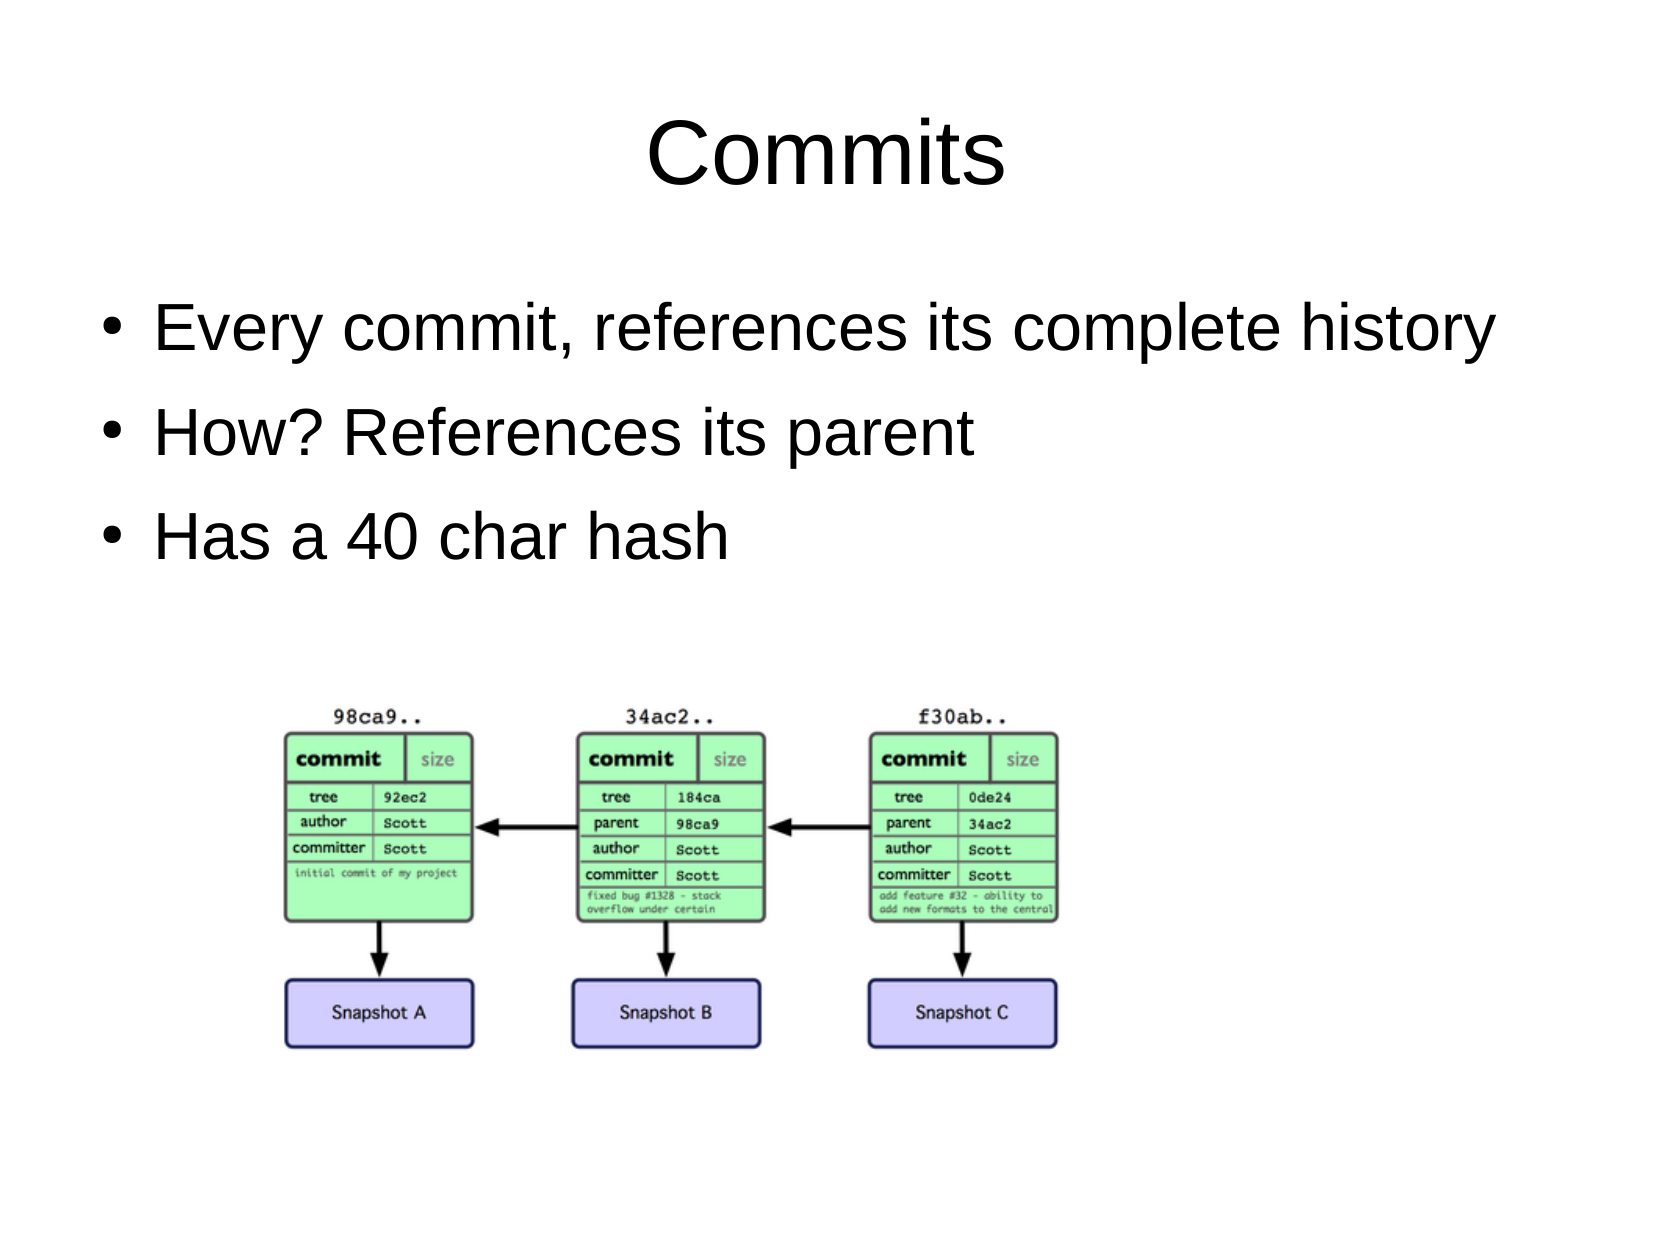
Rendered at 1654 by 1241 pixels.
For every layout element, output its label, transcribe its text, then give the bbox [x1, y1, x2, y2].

picture [283, 704, 1081, 1063]
title Commits [82, 49, 1571, 257]
list Every commit, references its complete history How? References its parent Has a 40 char hash [82, 290, 1538, 1010]
